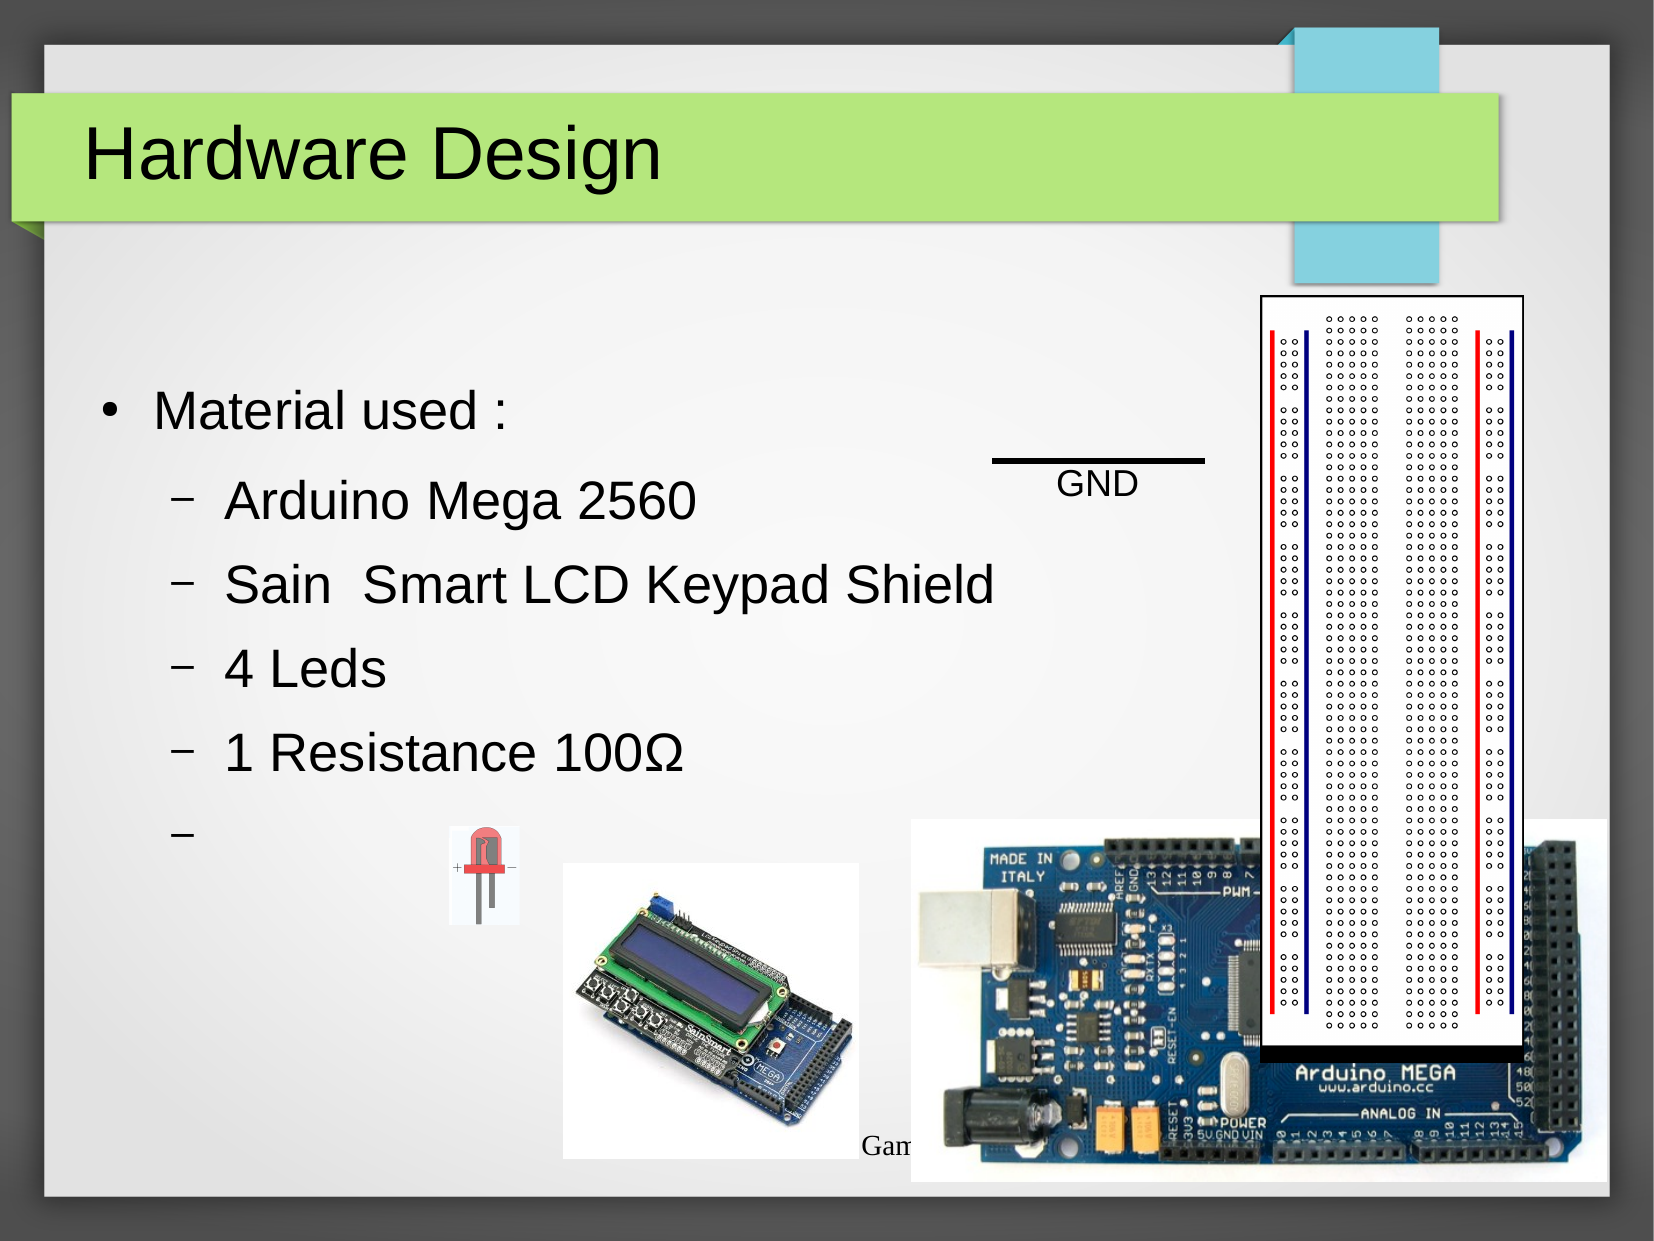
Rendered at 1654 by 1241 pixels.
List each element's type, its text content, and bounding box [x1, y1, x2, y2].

picture [0, 0, 1654, 1241]
list Material used : Arduino Mega 2560 Sain Smart LCD Keypad Shield 4 Leds 1 Resistance 100Ω [82, 290, 1571, 1010]
title Hardware Design [83, 94, 1265, 213]
